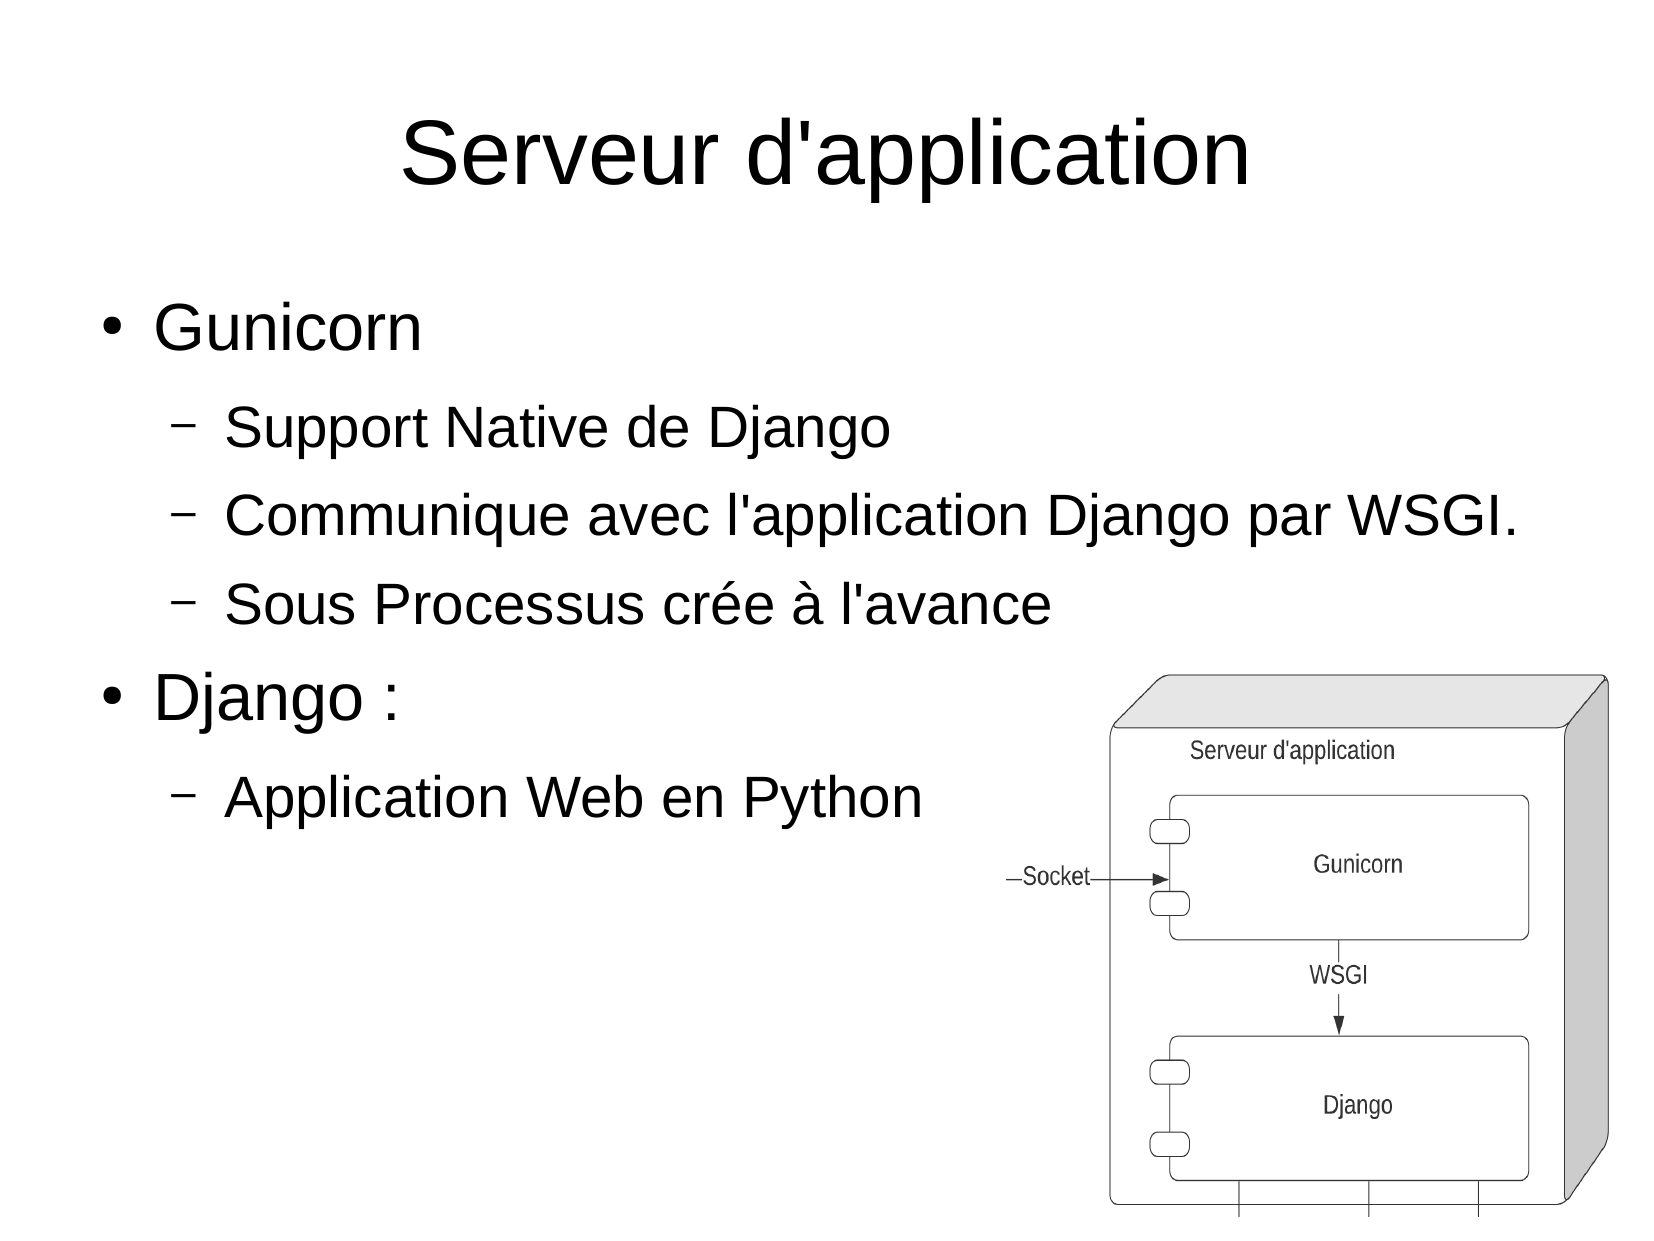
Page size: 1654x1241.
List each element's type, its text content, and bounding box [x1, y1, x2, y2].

list Gunicorn Support Native de Django Communique avec l'application Django par WSGI. Sous Processus crée à l'avance Django : Application Web en Python [82, 290, 1571, 1109]
picture [1006, 649, 1619, 1217]
title Serveur d'application [82, 49, 1571, 257]
